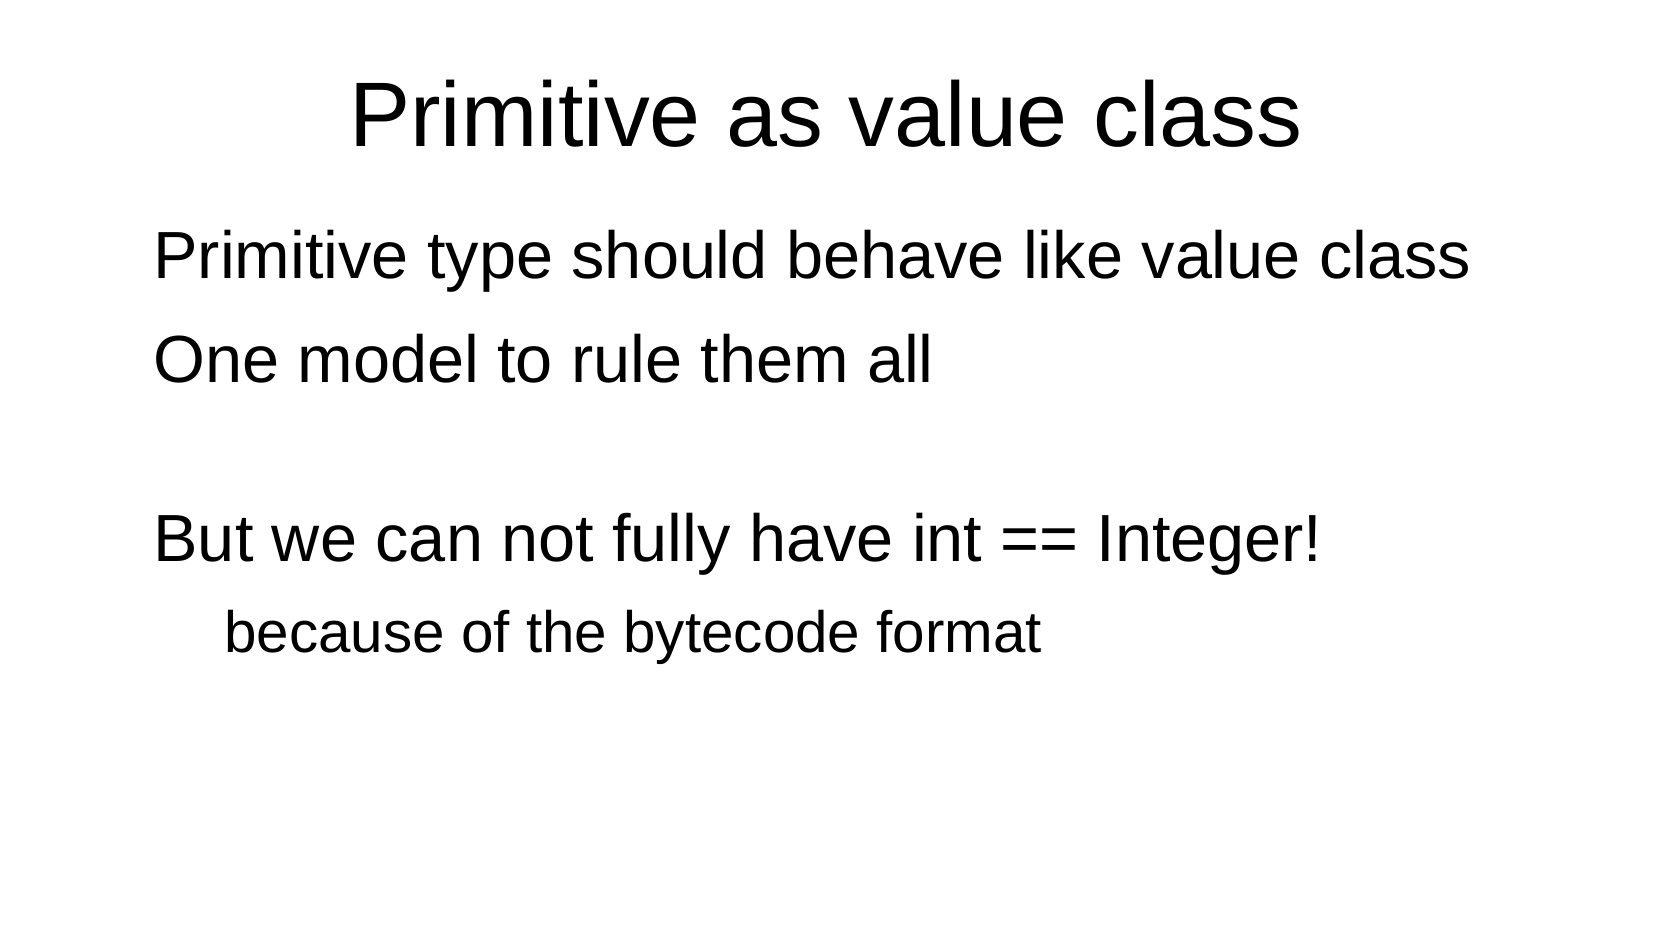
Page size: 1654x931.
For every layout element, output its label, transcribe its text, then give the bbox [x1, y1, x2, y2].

list Primitive type should behave like value class One model to rule them all But we can not fully have int == Integer! because of the bytecode format [82, 217, 1571, 758]
title Primitive as value class [82, 37, 1571, 193]
